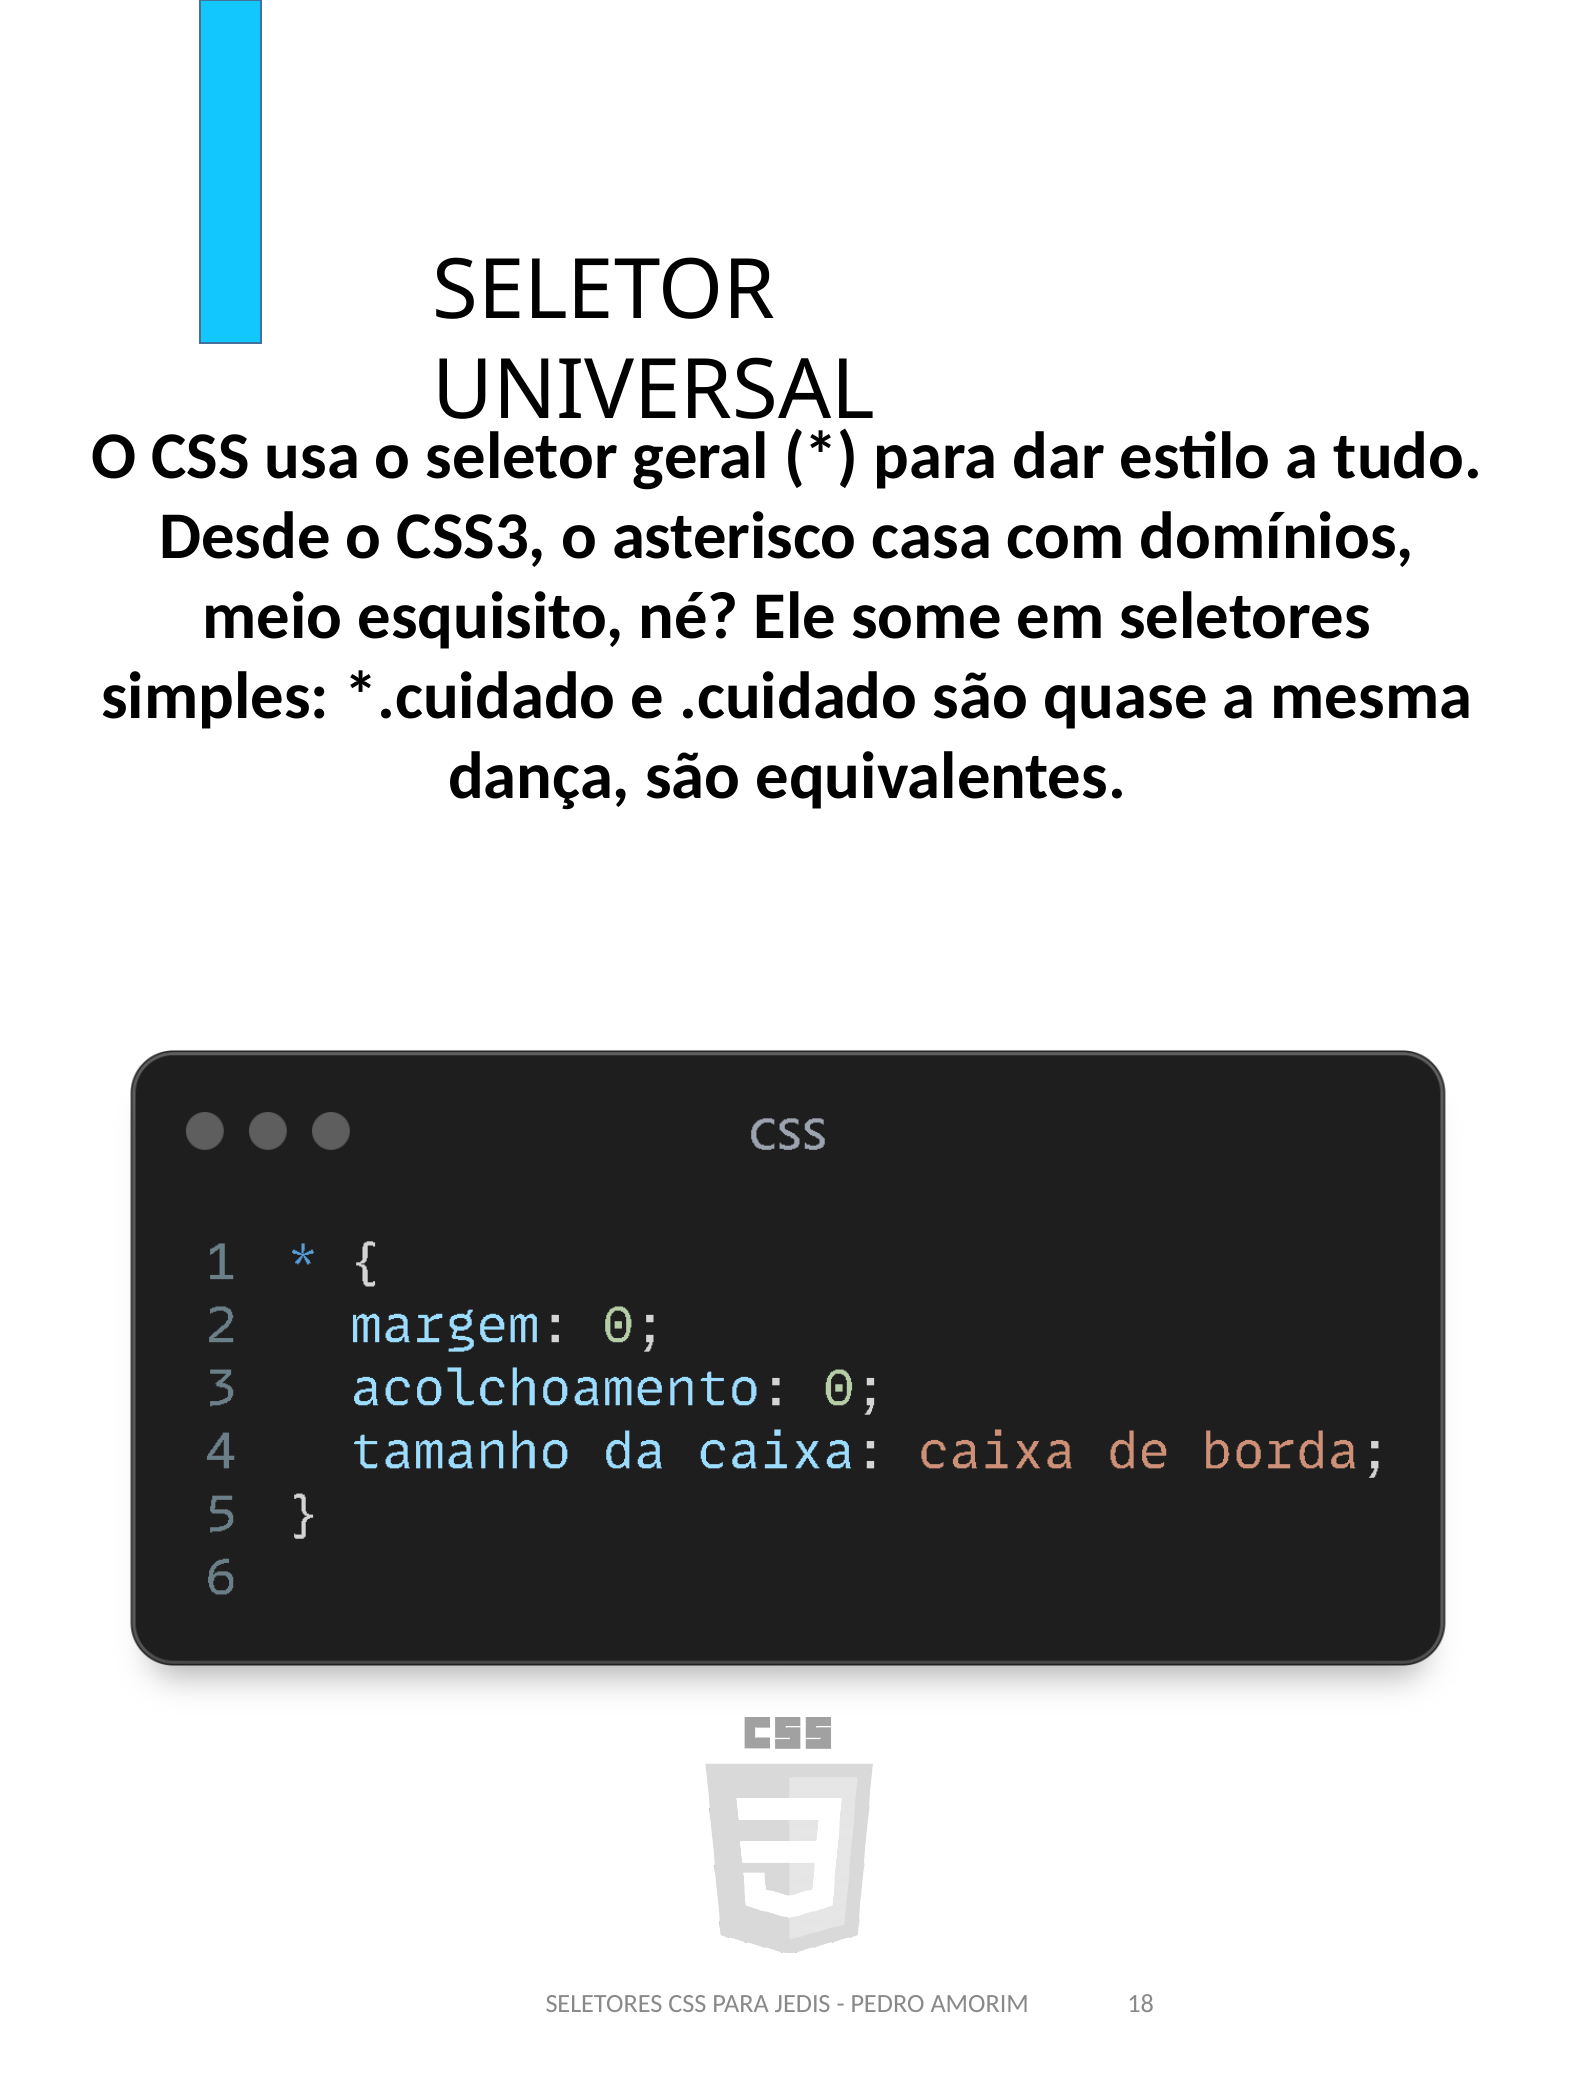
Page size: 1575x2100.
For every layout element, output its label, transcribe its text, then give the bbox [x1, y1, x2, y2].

text_box O CSS usa o seletor geral (*) para dar estilo a tudo. Desde o CSS3, o asterisco casa com domínios, meio esquisito, né? Ele some em seletores simples: *.cuidado e .cuidado são quase a mesma dança, são equivalentes. [69, 405, 1506, 820]
text_box SELETORES CSS PARA JEDIS - PEDRO AMORIM [521, 1946, 1054, 2059]
text_box SELETOR UNIVERSAL [417, 227, 1158, 344]
text_box [200, 0, 261, 343]
text_box 18 [1112, 1946, 1467, 2059]
picture [0, 885, 1575, 1953]
